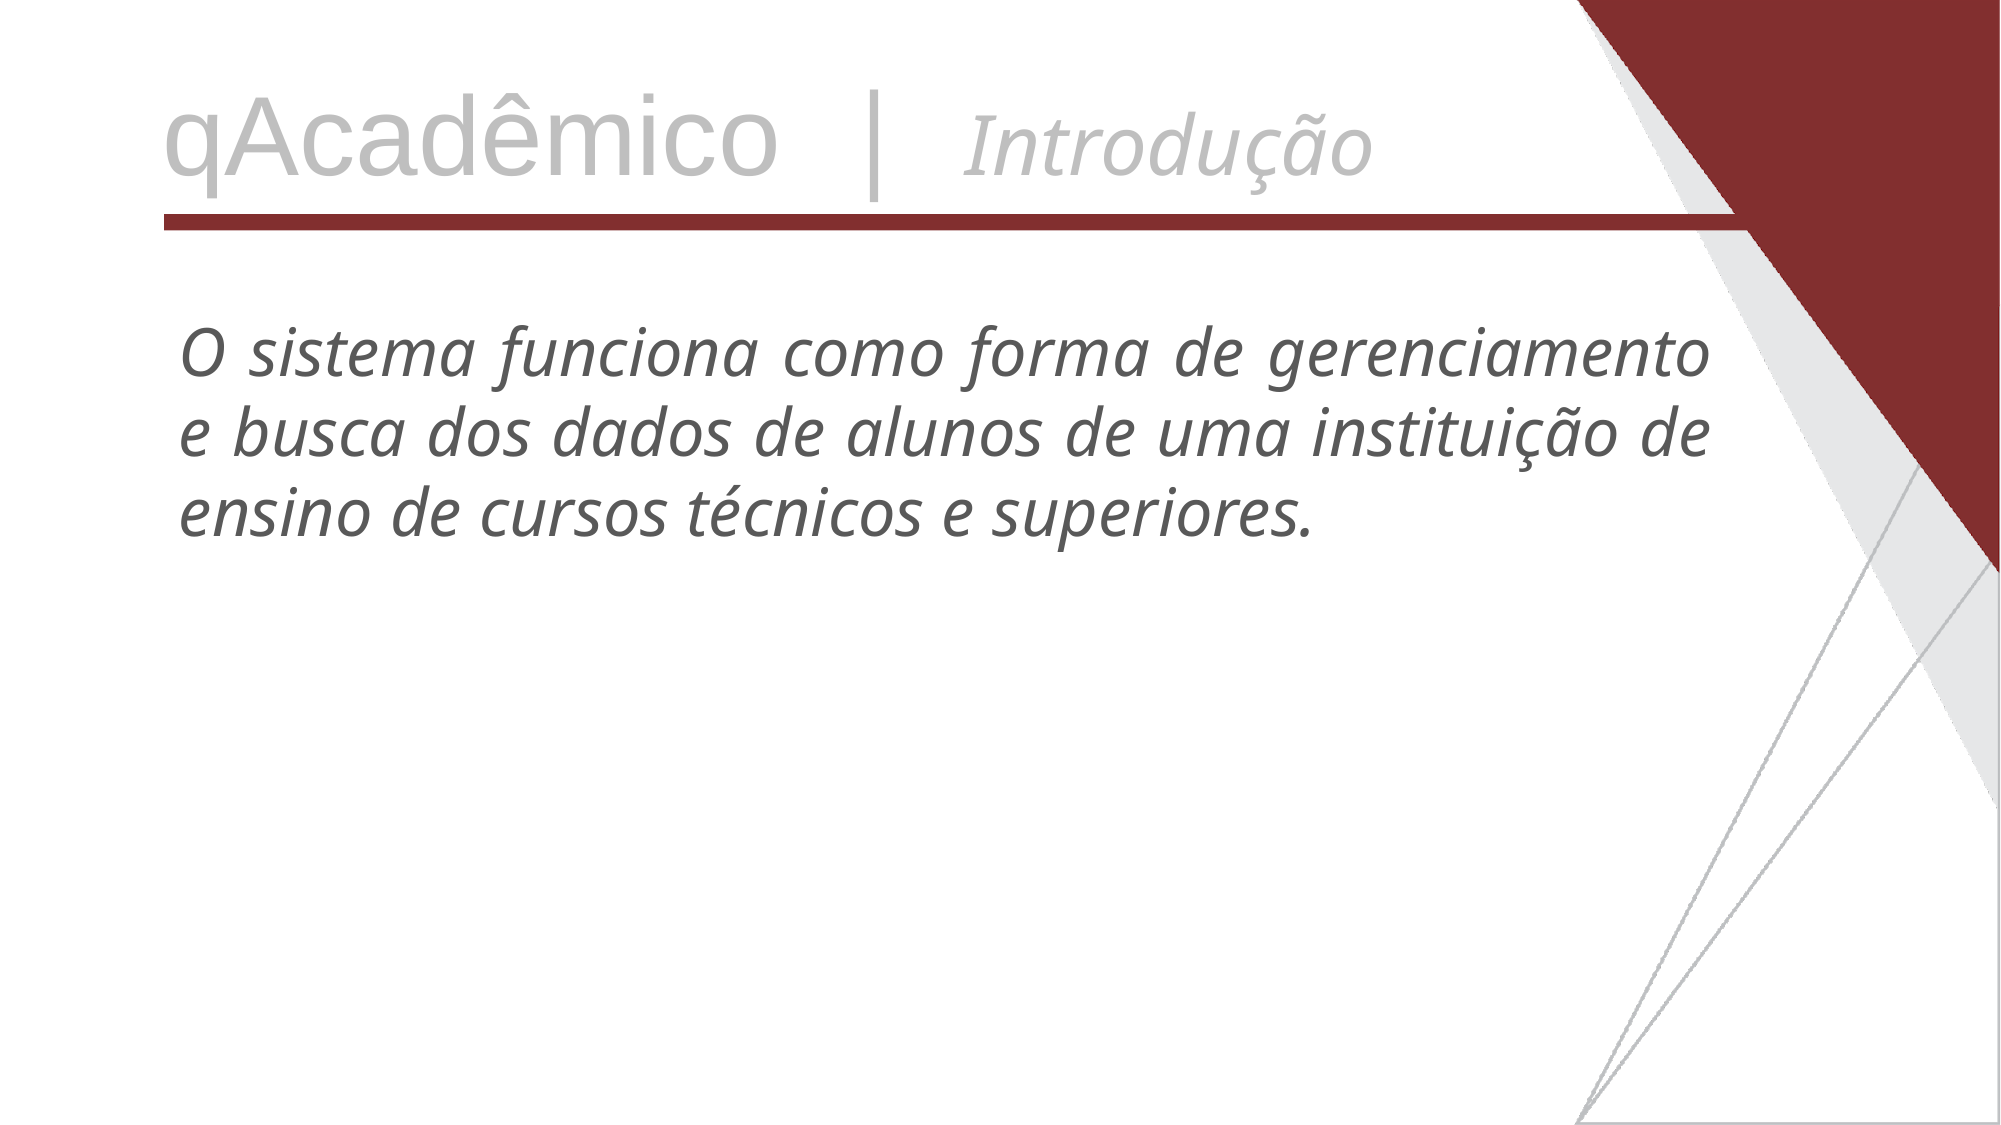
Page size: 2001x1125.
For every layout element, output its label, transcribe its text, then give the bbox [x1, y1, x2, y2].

text_box O sistema funciona como forma de gerenciamento e busca dos dados de alunos de uma instituição de ensino de cursos técnicos e superiores. [164, 302, 1730, 1125]
text_box qAcadêmico | Introdução [147, 55, 1681, 208]
picture [0, 0, 2001, 1125]
text_box [164, 214, 1927, 231]
